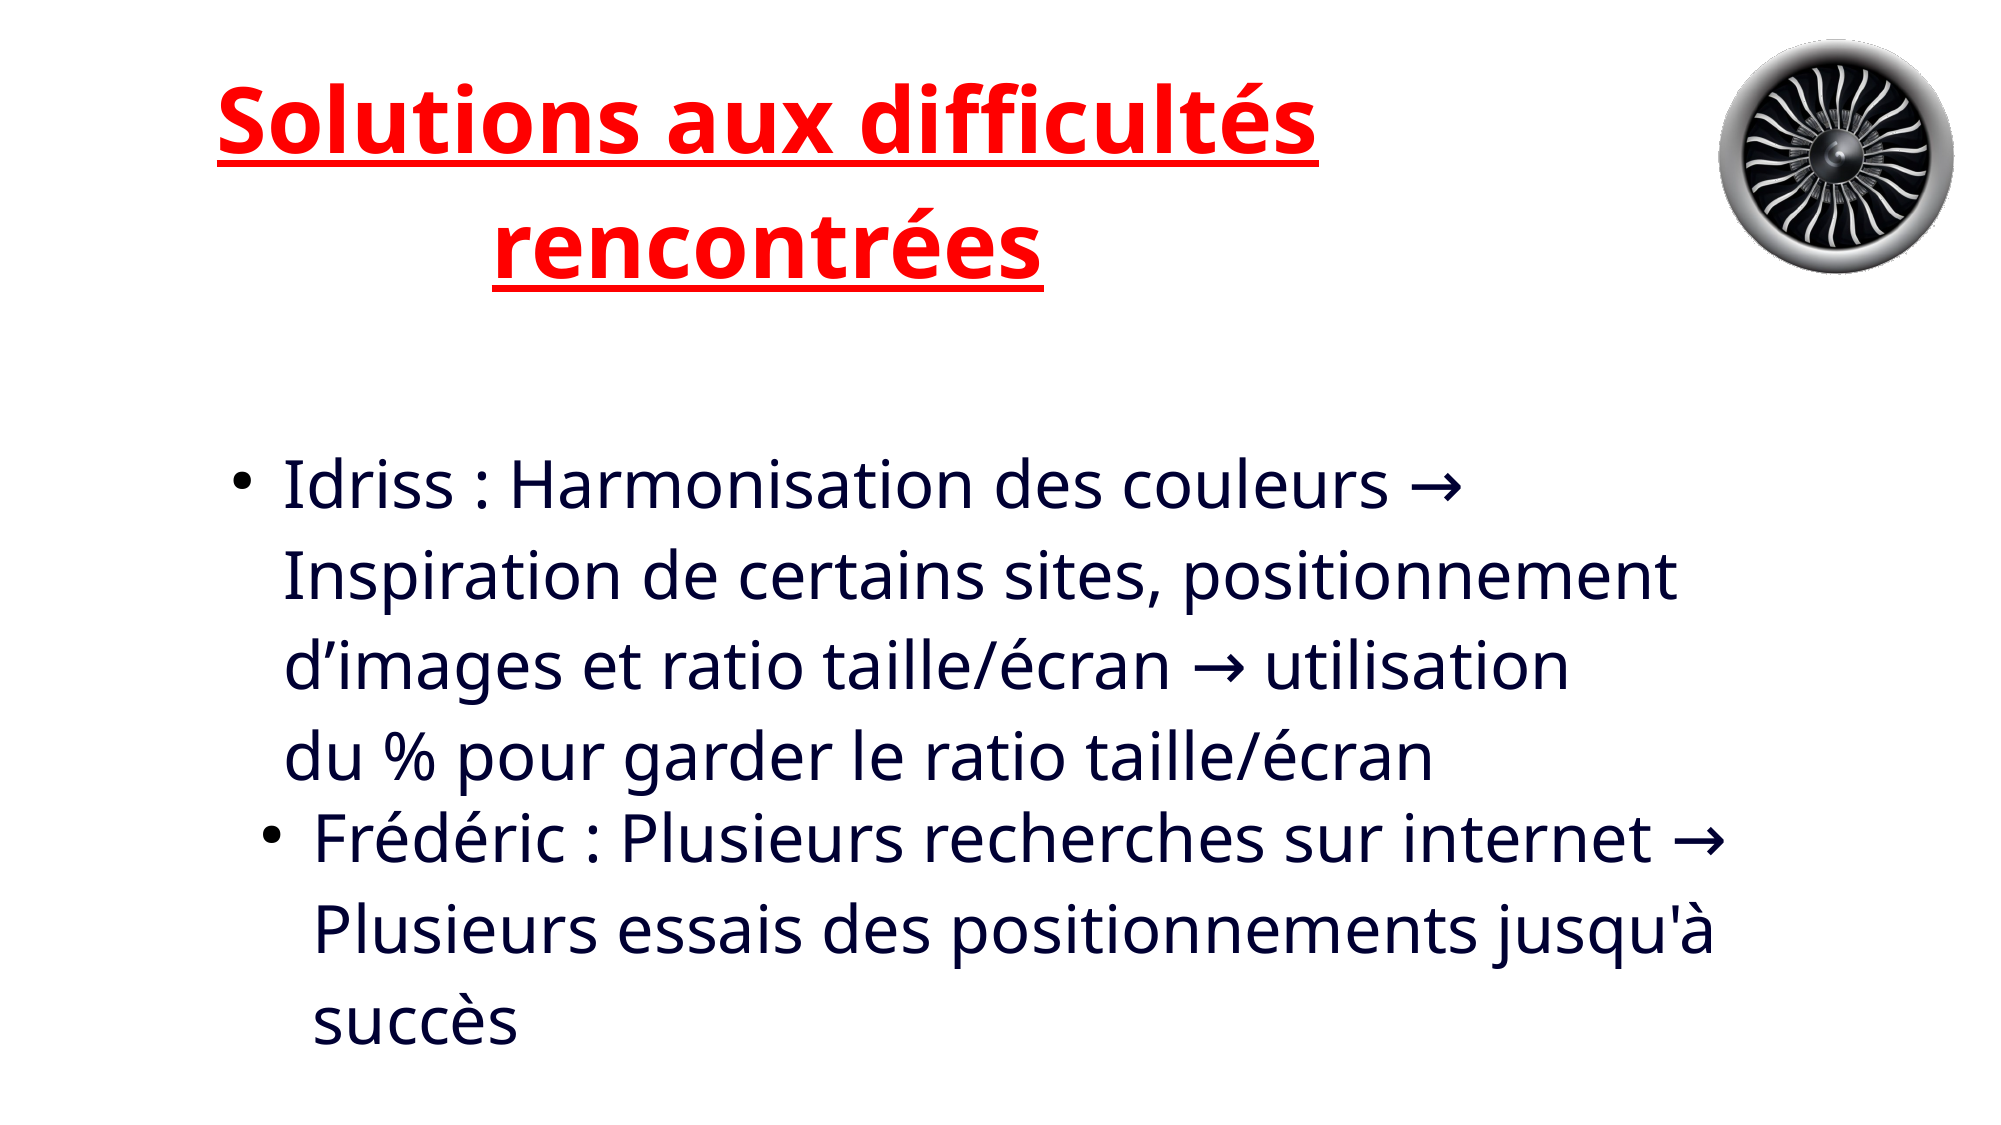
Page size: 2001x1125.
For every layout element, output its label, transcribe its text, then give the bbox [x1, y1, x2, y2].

title Solutions aux difficultés rencontrées [29, 68, 1506, 293]
picture [1697, 28, 1979, 296]
list Frédéric : Plusieurs recherches sur internet → Plusieurs essais des positionnements jusqu'à succès [242, 791, 1743, 1063]
list Idriss : Harmonisation des couleurs → Inspiration de certains sites, positionnement d’images et ratio taille/écran → utilisation du % pour garder le ratio taille/écran [212, 437, 1713, 709]
